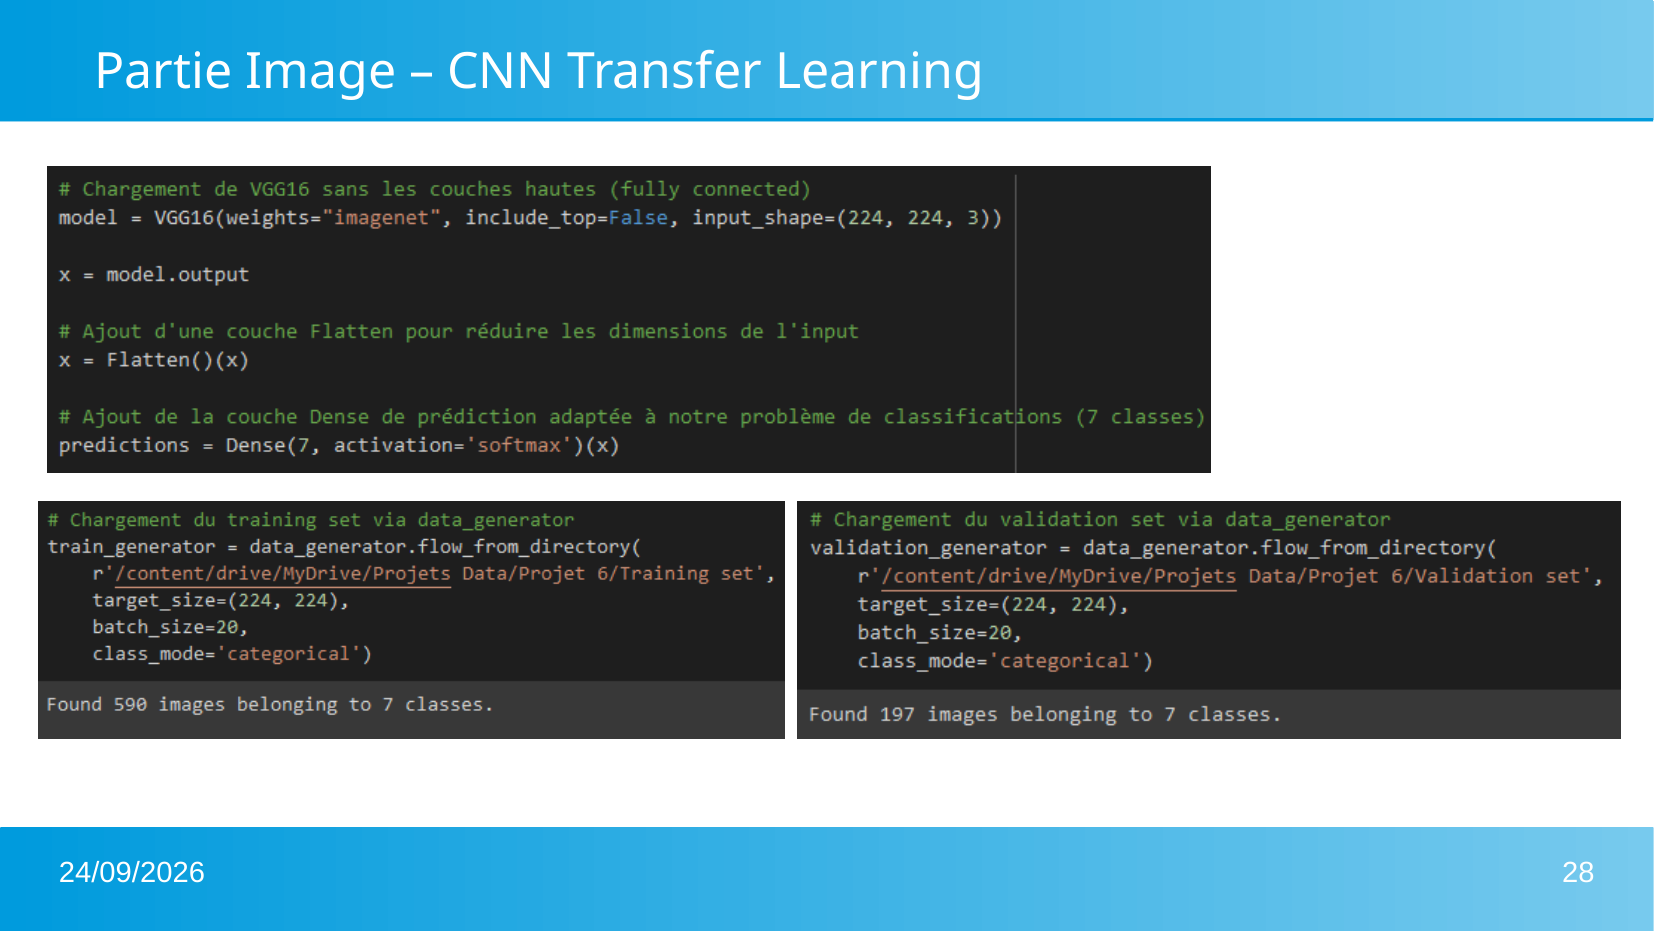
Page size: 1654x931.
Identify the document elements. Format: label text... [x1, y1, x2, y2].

title Partie Image – CNN Transfer Learning [59, 29, 1595, 108]
picture [797, 501, 1621, 739]
picture [38, 501, 785, 739]
picture [47, 166, 1211, 473]
